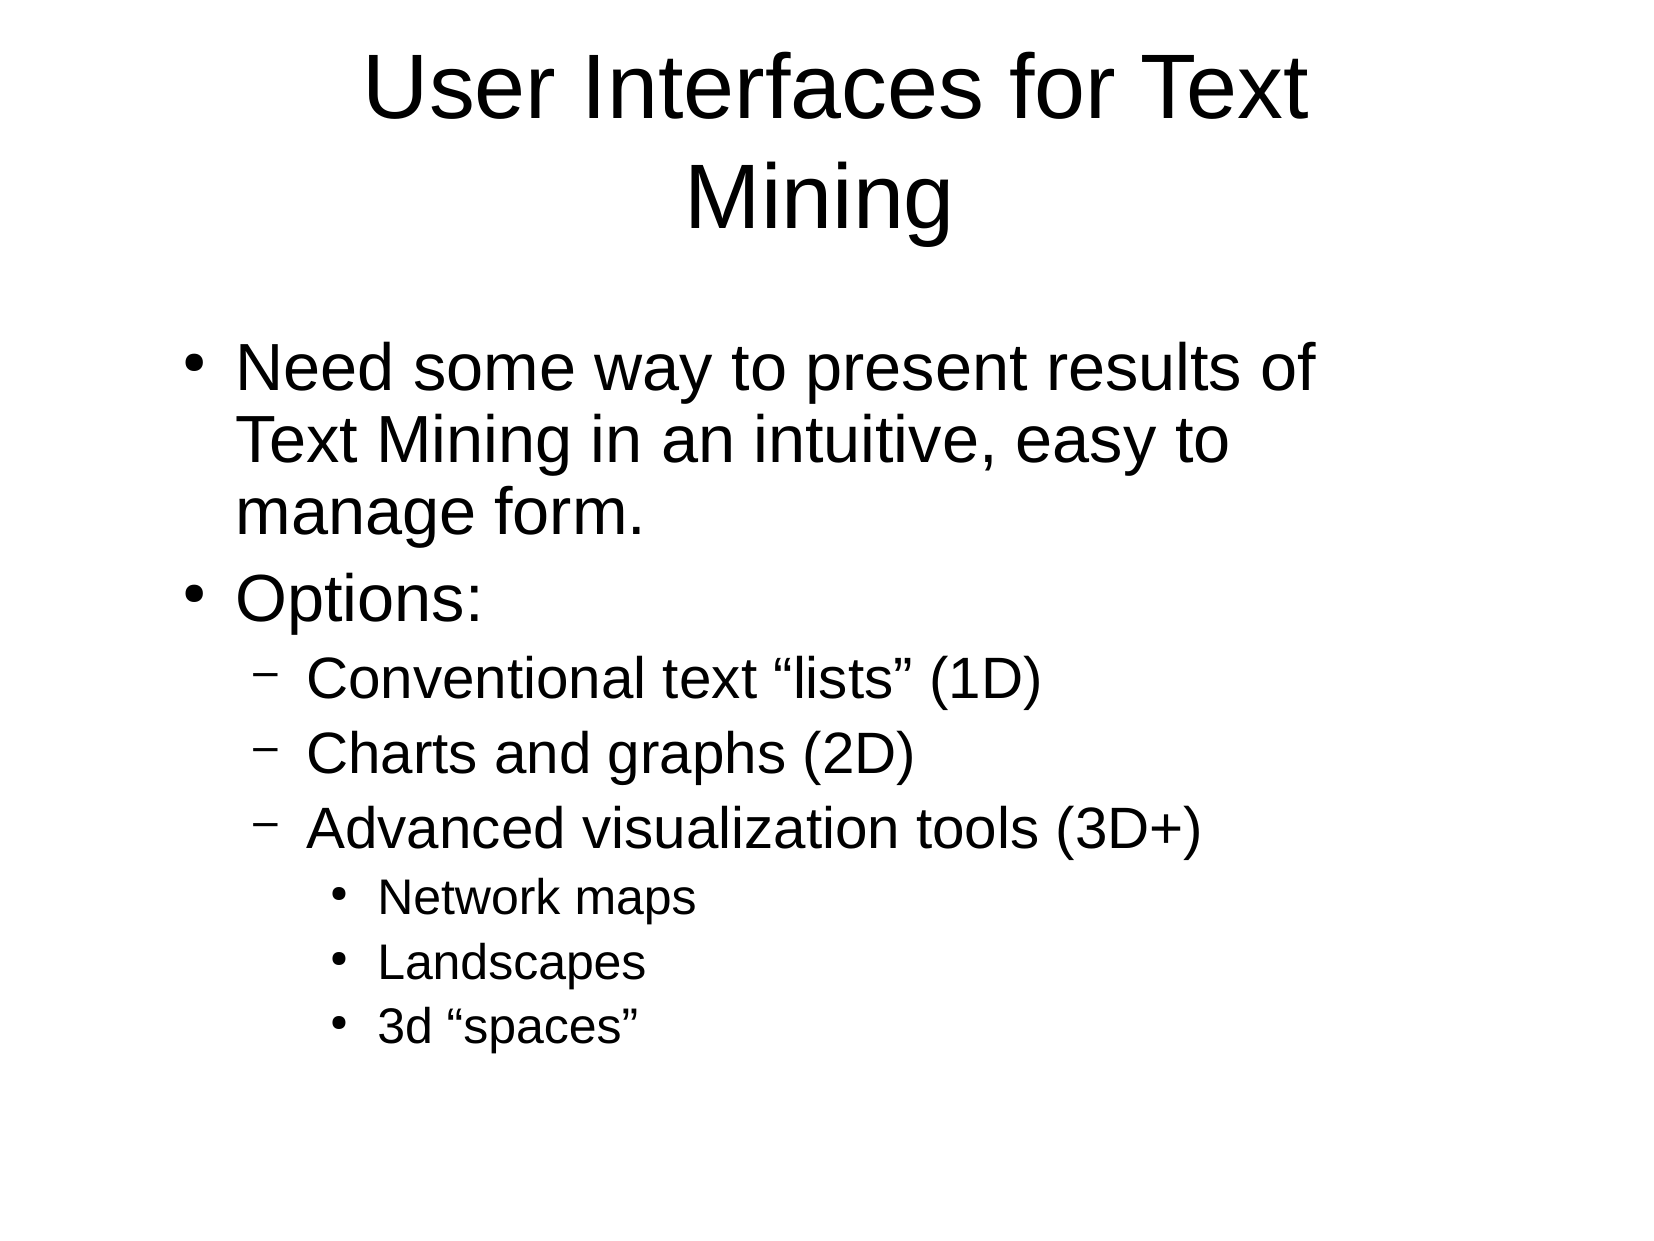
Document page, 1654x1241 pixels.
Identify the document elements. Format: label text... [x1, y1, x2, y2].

title User Interfaces for Text Mining [270, 19, 1371, 256]
list Need some way to present results of Text Mining in an intuitive, easy to manage form. Options: Conventional text “lists” (1D) Charts and graphs (2D) Advanced visualization tools (3D+) Network maps Landscapes 3d “spaces” [149, 324, 1463, 1062]
